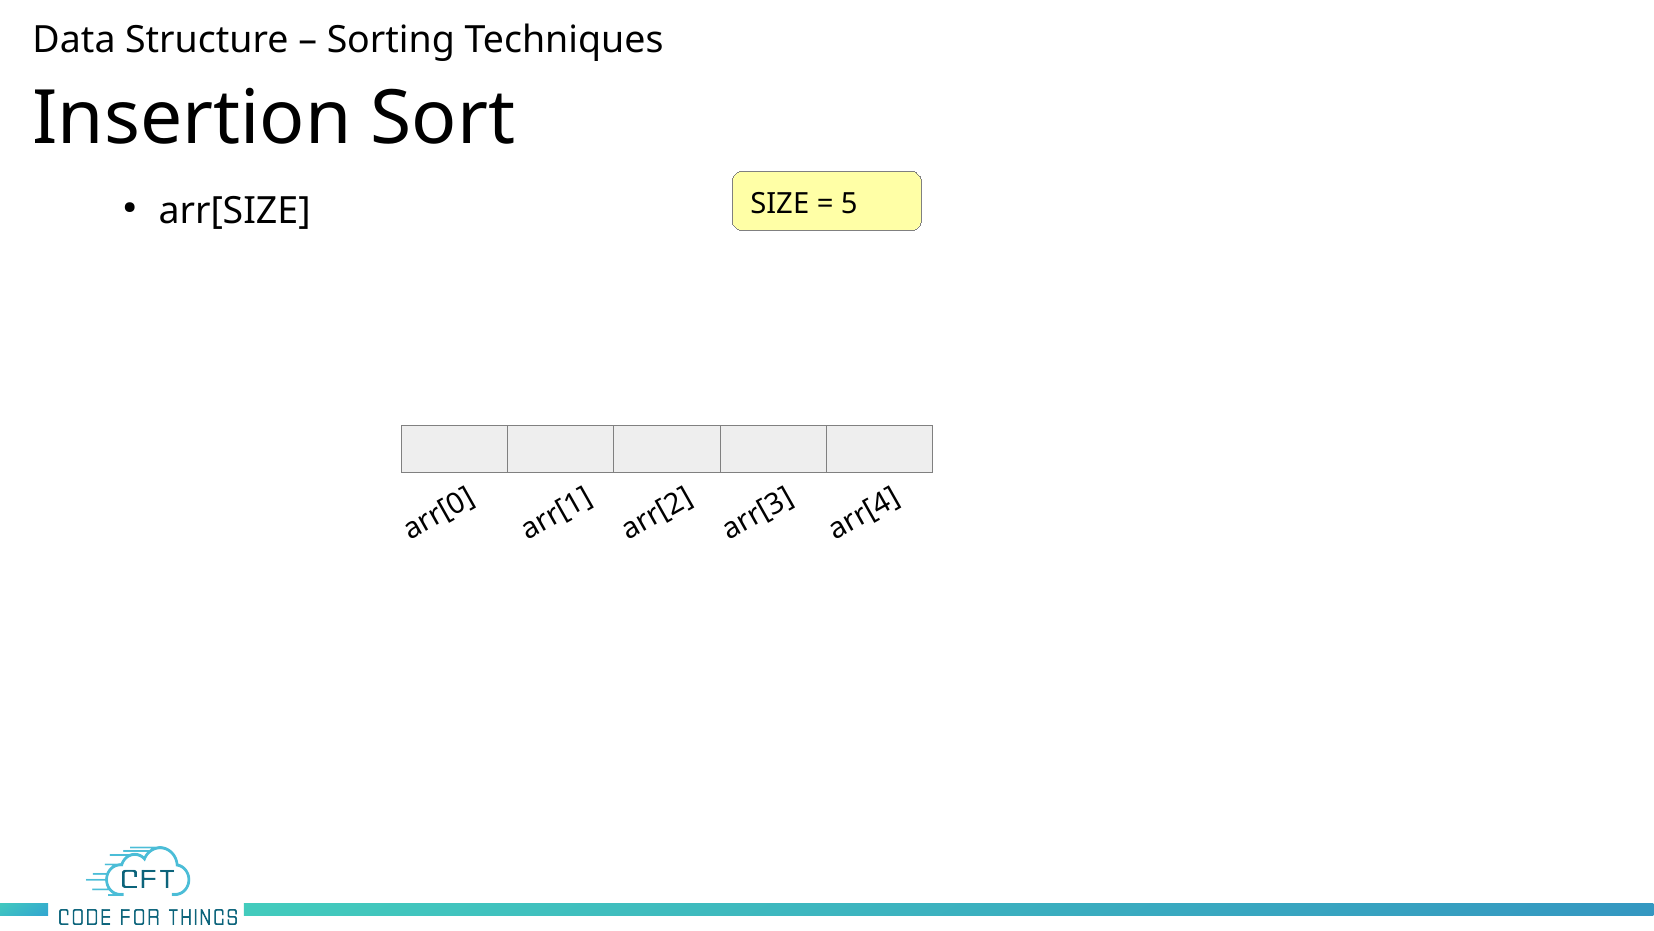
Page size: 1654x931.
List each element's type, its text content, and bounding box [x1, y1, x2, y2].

text_box arr[1] [495, 450, 632, 587]
text_box arr[4] [806, 450, 957, 587]
text_box arr[SIZE] [108, 176, 353, 243]
text_box arr[3] [696, 450, 839, 566]
text_box [401, 425, 933, 473]
text_box [732, 171, 922, 231]
title Data Structure – Sorting Techniques Insertion Sort [32, 12, 1184, 166]
text_box SIZE = 5 [735, 175, 916, 225]
text_box arr[2] [596, 450, 733, 566]
picture [59, 846, 237, 925]
text_box arr[0] [377, 450, 519, 566]
